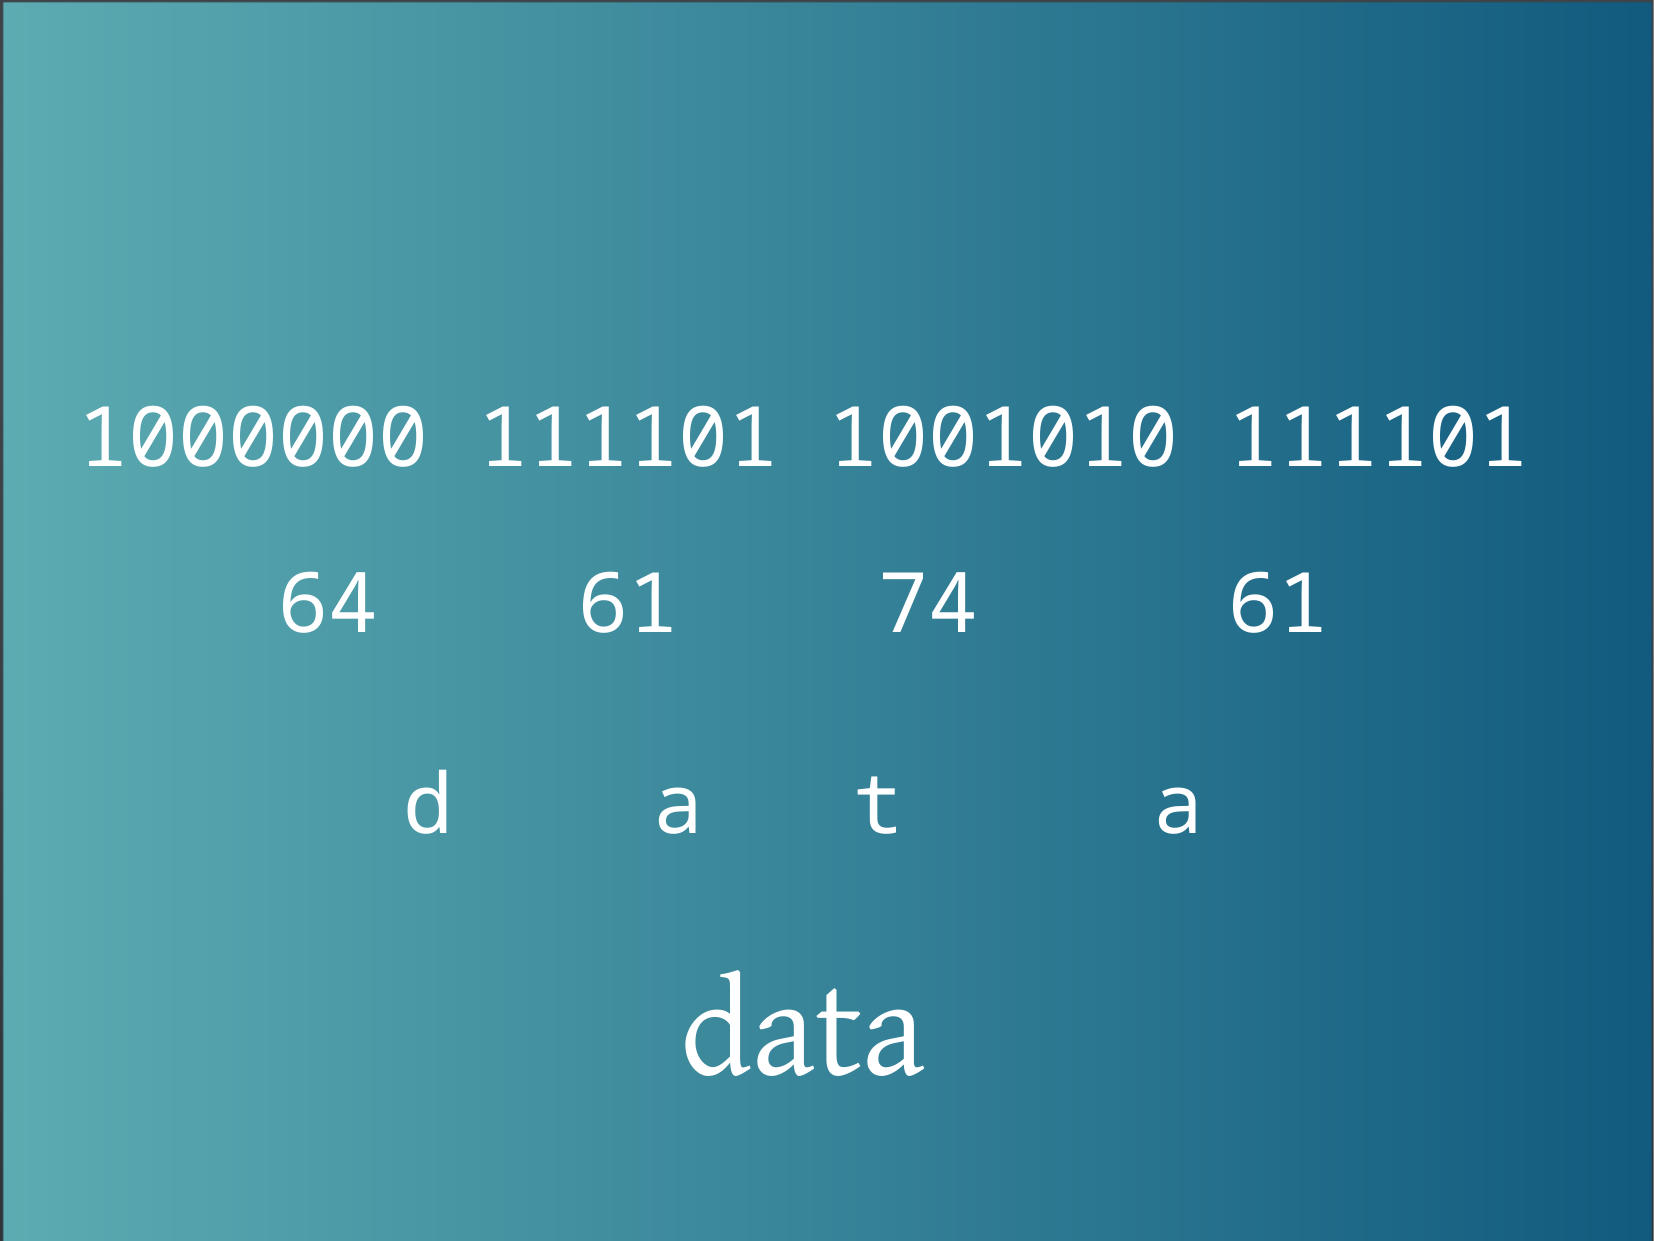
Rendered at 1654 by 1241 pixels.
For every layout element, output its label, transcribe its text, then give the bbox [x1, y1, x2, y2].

text_box d a t a [59, 736, 1548, 846]
picture [0, 0, 1654, 1241]
text_box data [59, 949, 1548, 1121]
text_box 64 61 74 61 [59, 535, 1548, 645]
subtitle [82, 13, 1571, 426]
text_box 1000000 111101 1001010 111101 [58, 370, 1548, 480]
